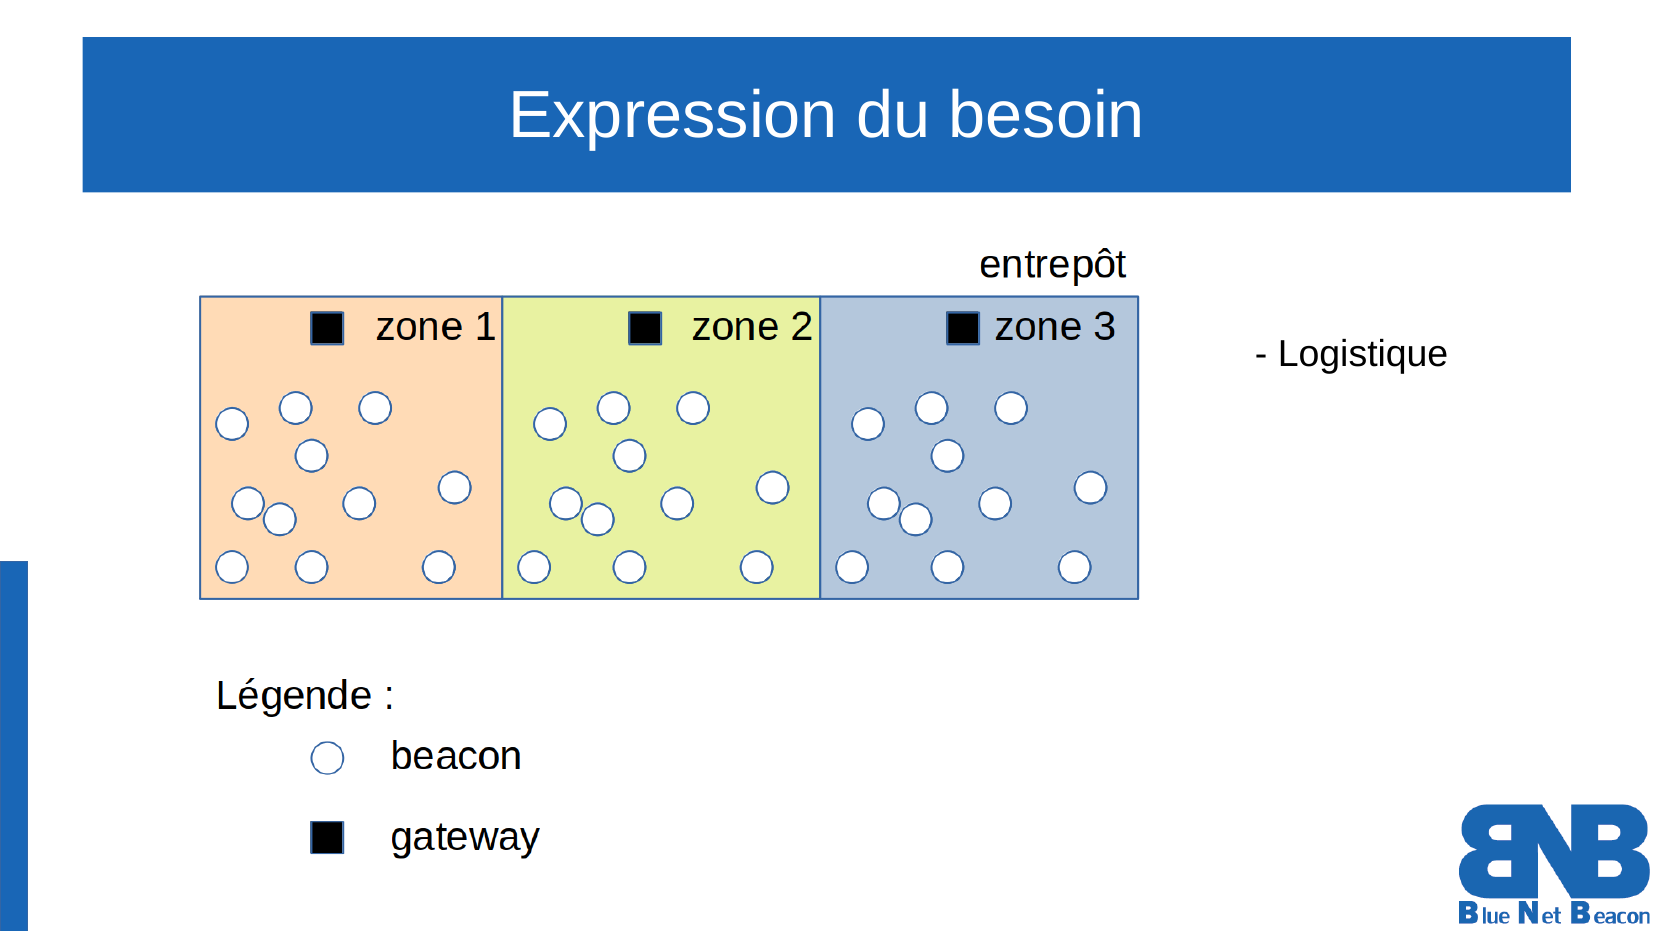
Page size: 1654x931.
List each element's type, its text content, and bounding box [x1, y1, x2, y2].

text_box - Logistique [1240, 324, 1565, 382]
text_box [0, 561, 28, 931]
title Expression du besoin [82, 37, 1571, 193]
picture [177, 230, 1162, 896]
picture [1459, 797, 1650, 930]
